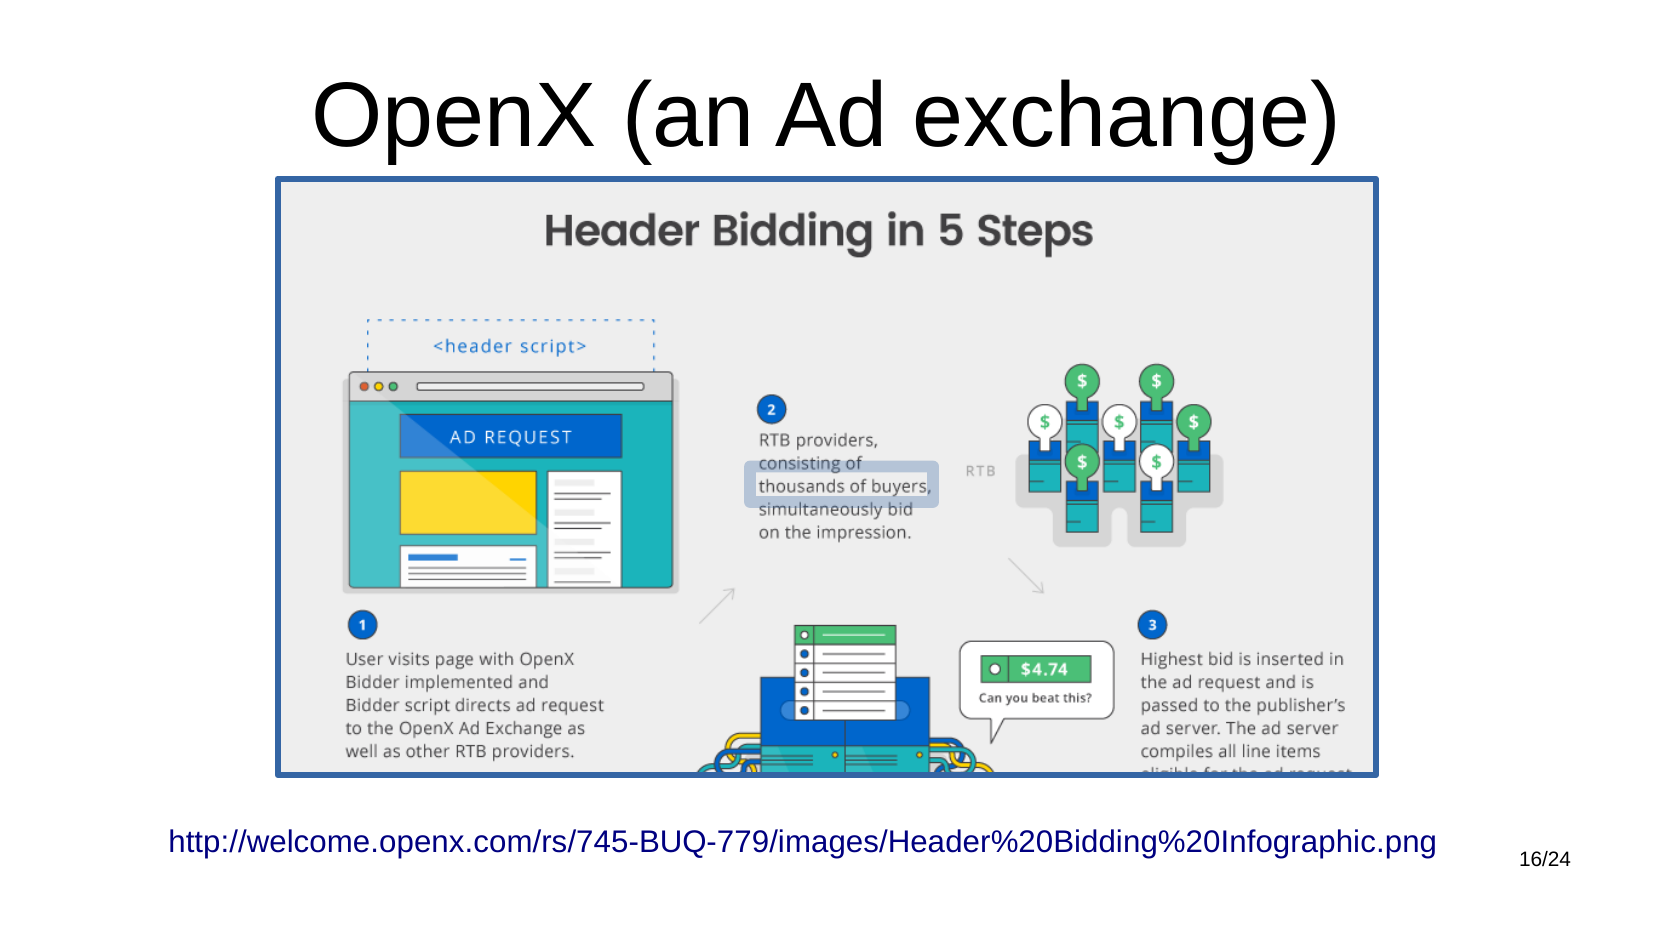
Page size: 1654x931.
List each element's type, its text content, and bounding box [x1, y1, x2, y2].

picture [280, 181, 1374, 773]
text_box http://welcome.openx.com/rs/745-BUQ-779/images/Header%20Bidding%20Infographic.png [153, 817, 1461, 902]
title OpenX (an Ad exchange) [82, 37, 1571, 193]
